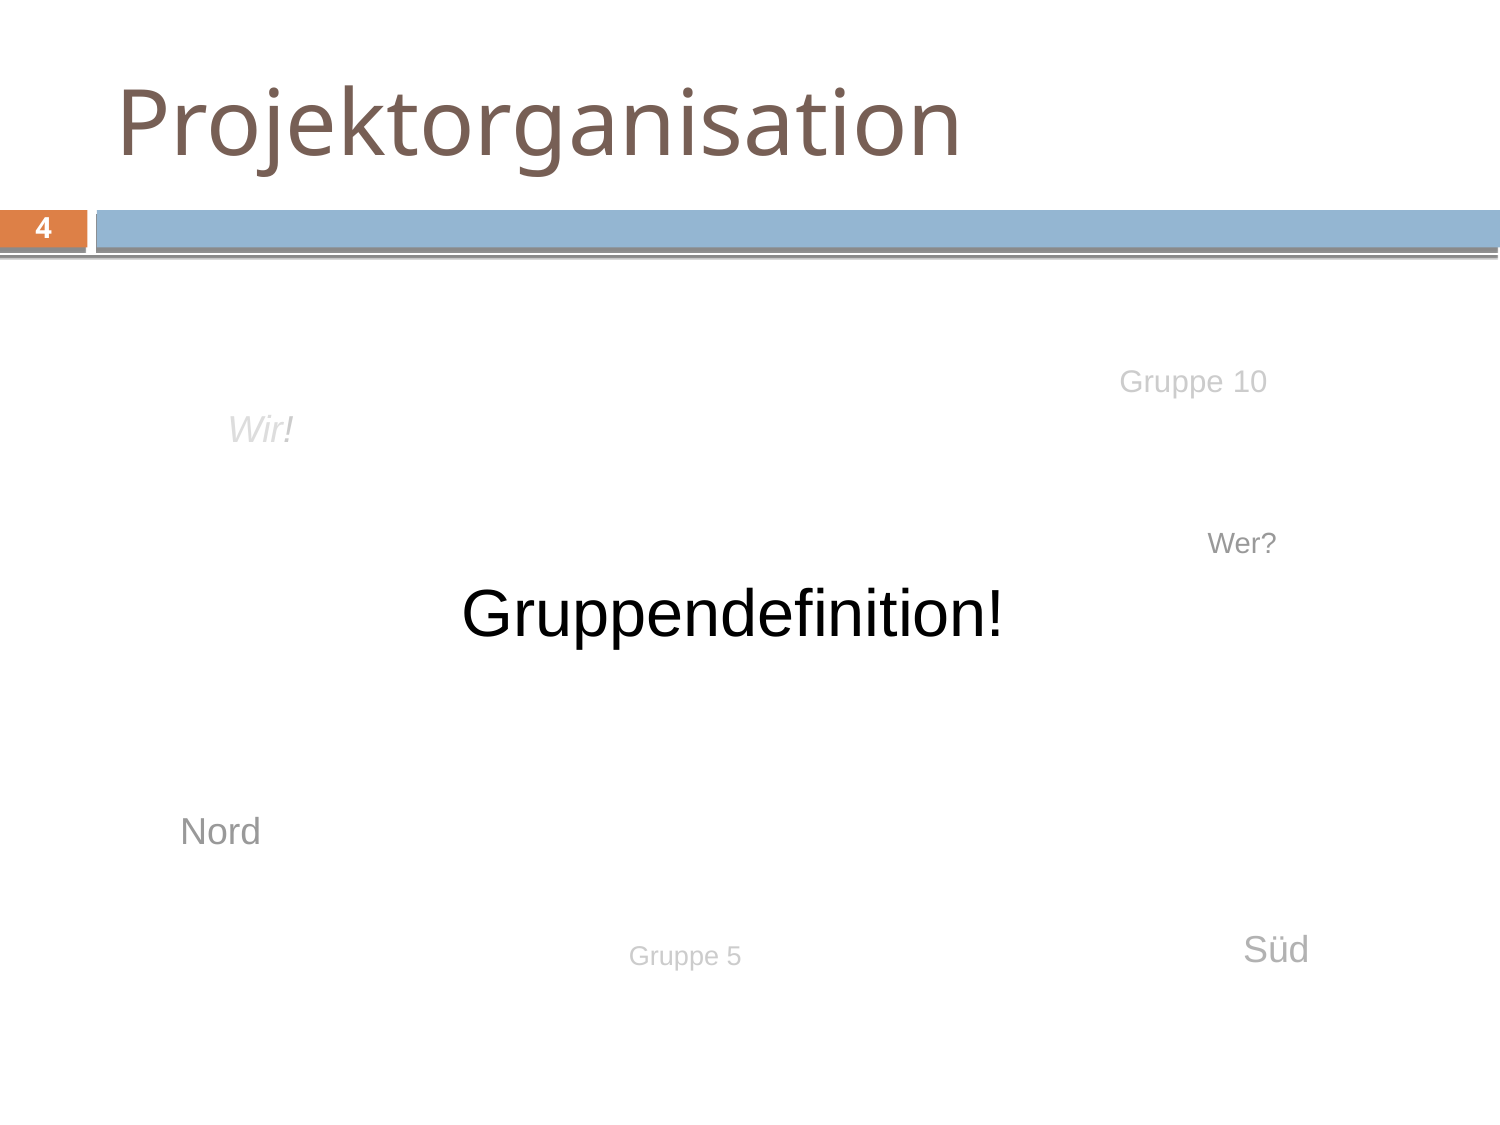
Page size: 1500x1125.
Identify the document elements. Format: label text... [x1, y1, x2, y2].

text_box Wer? [1192, 519, 1292, 567]
subtitle Gruppendefinition! [47, 274, 1385, 1028]
text_box Gruppe 10 [1104, 356, 1283, 407]
text_box Süd [1228, 921, 1346, 979]
title Projektorganisation [100, 37, 1438, 200]
text_box Nord [165, 803, 277, 860]
text_box Gruppe 5 [614, 933, 757, 979]
text_box Wir! [212, 401, 309, 459]
